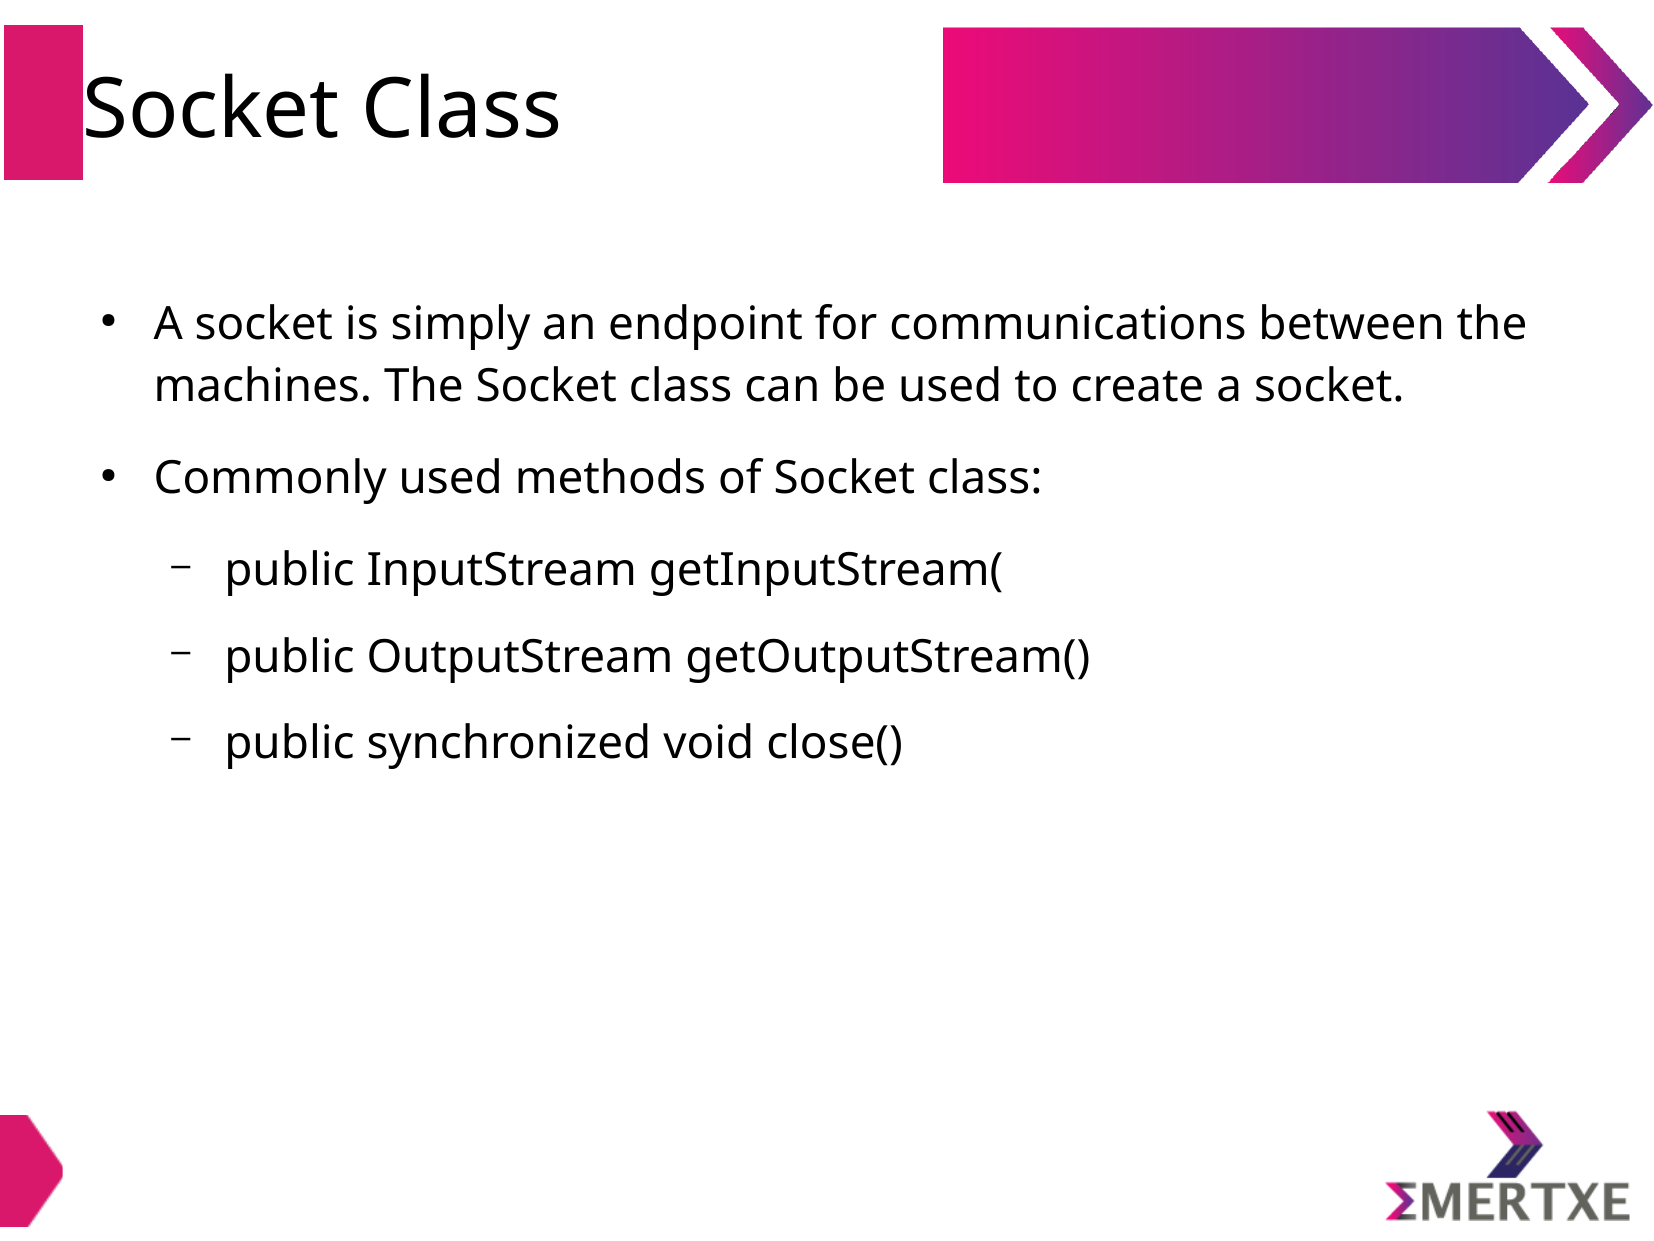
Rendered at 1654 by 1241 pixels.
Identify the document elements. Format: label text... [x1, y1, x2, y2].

title Socket Class [82, 2, 1571, 210]
picture [1571, 27, 1653, 183]
list A socket is simply an endpoint for communications between the machines. The Socket class can be used to create a socket. Commonly used methods of Socket class: public InputStream getInputStream( public OutputStream getOutputStream() public synchronized void close() [82, 290, 1571, 1010]
picture [1385, 1107, 1631, 1221]
